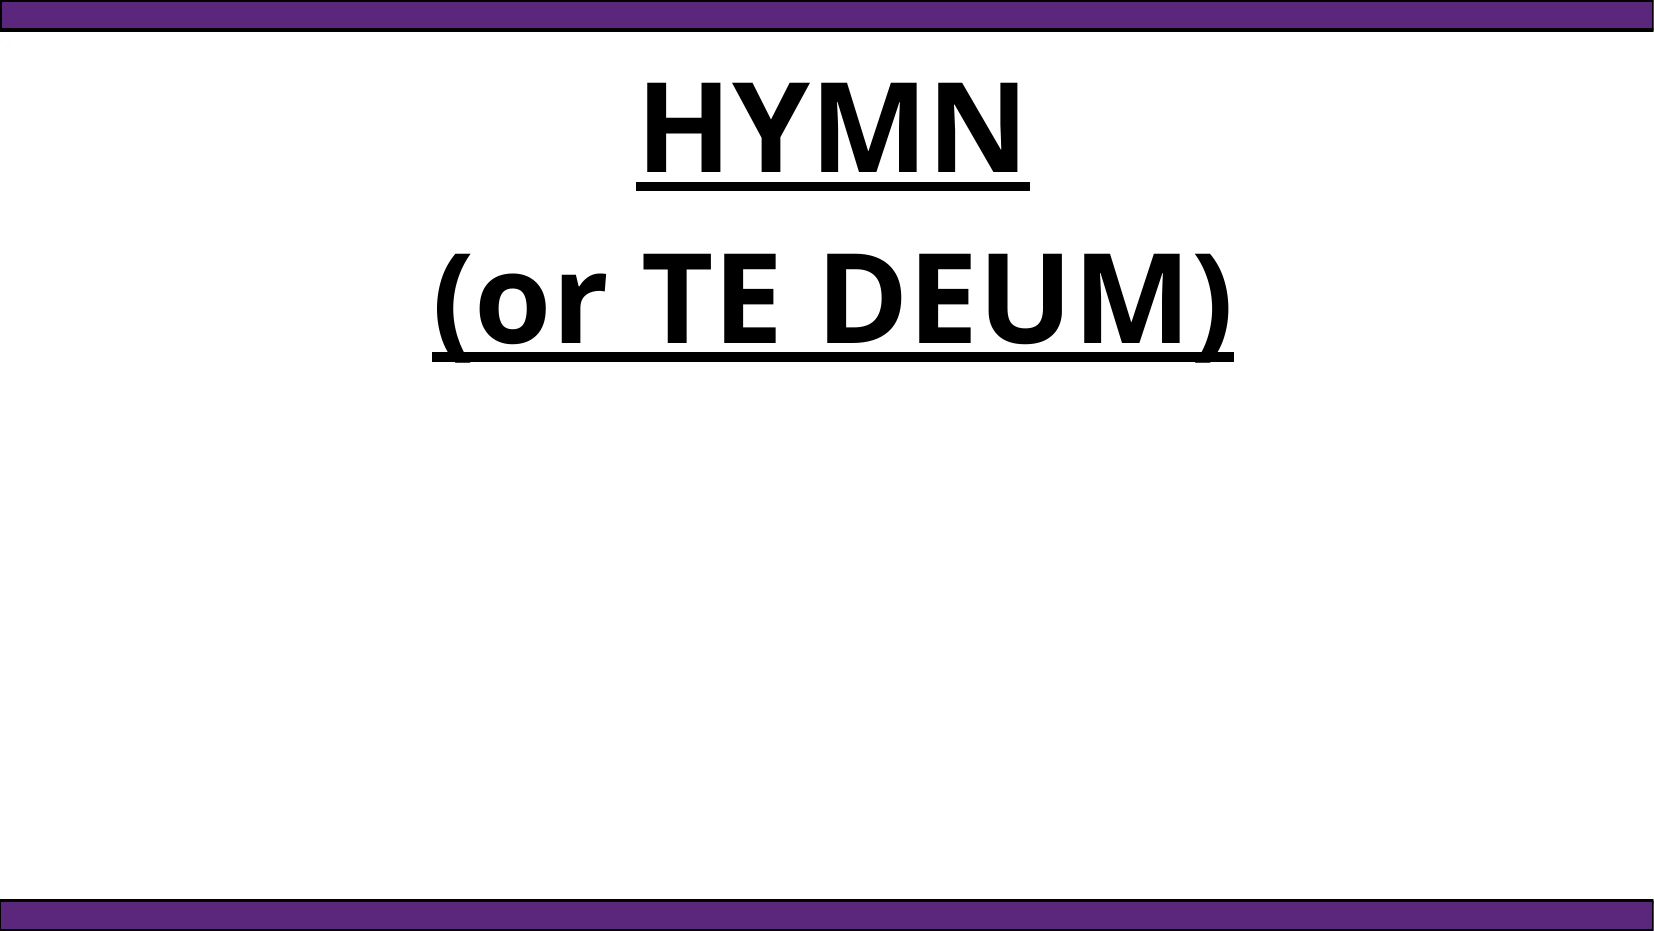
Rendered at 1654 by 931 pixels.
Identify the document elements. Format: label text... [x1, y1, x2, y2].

text_box [0, 0, 1654, 31]
text_box [0, 900, 1654, 931]
picture [0, 31, 1654, 900]
text_box HYMN (or TE DEUM) [75, 31, 1592, 397]
